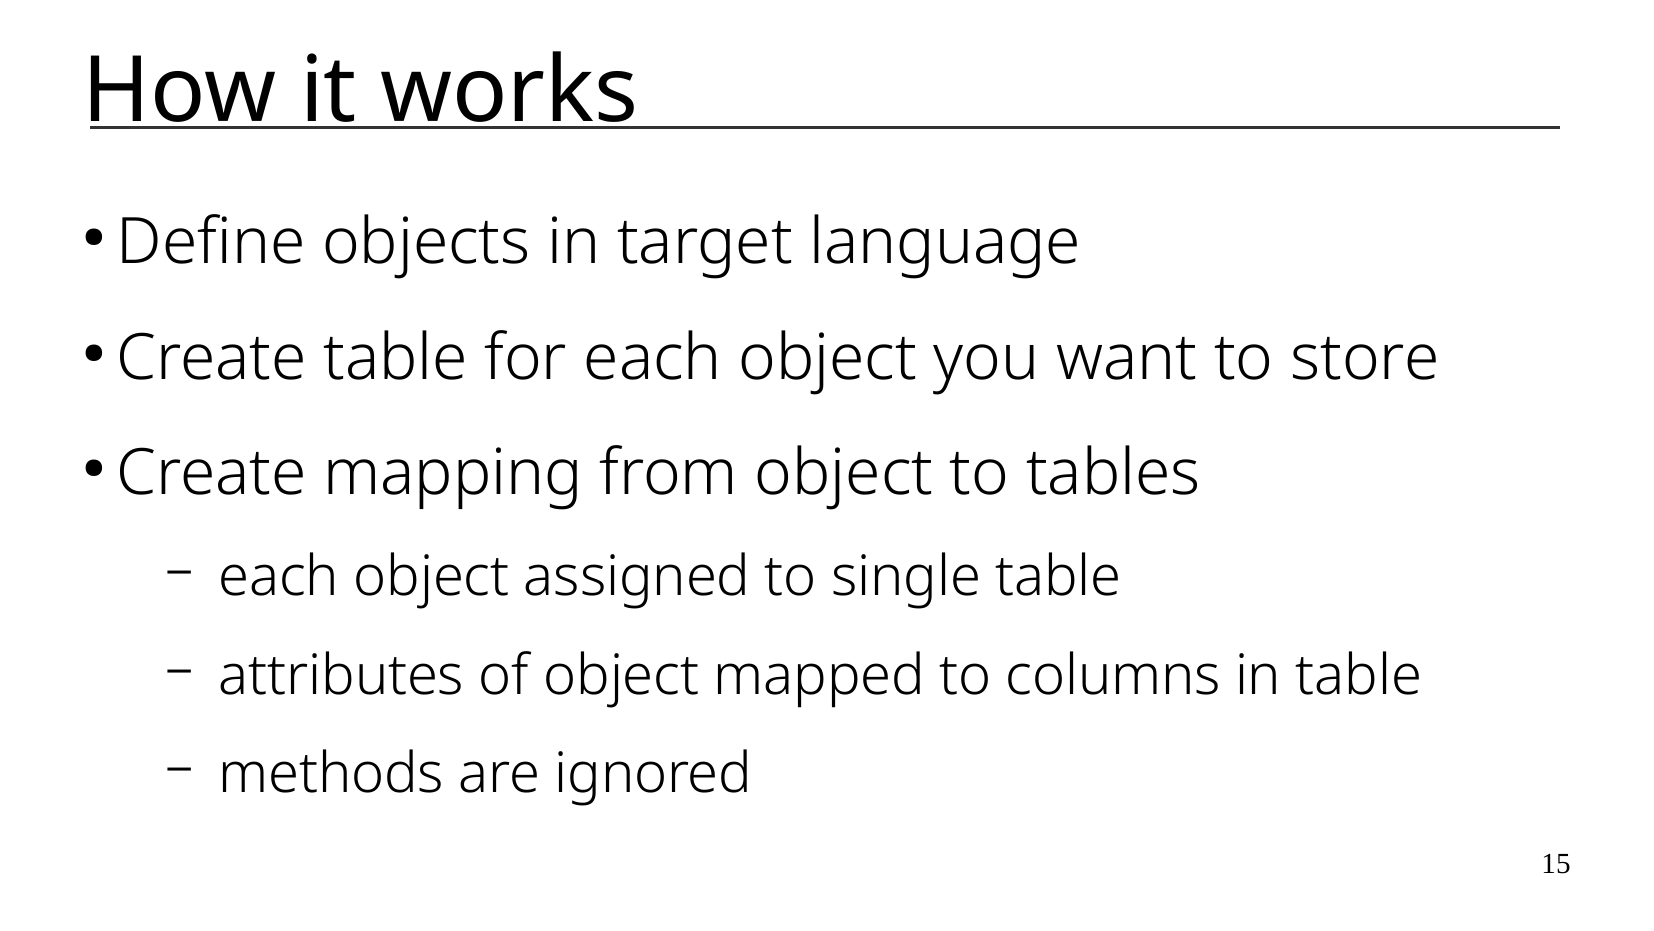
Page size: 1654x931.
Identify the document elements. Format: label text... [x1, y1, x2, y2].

list Define objects in target language Create table for each object you want to store Create mapping from object to tables each object assigned to single table attributes of object mapped to columns in table methods are ignored [82, 195, 1571, 811]
title How it works [82, 32, 1571, 140]
